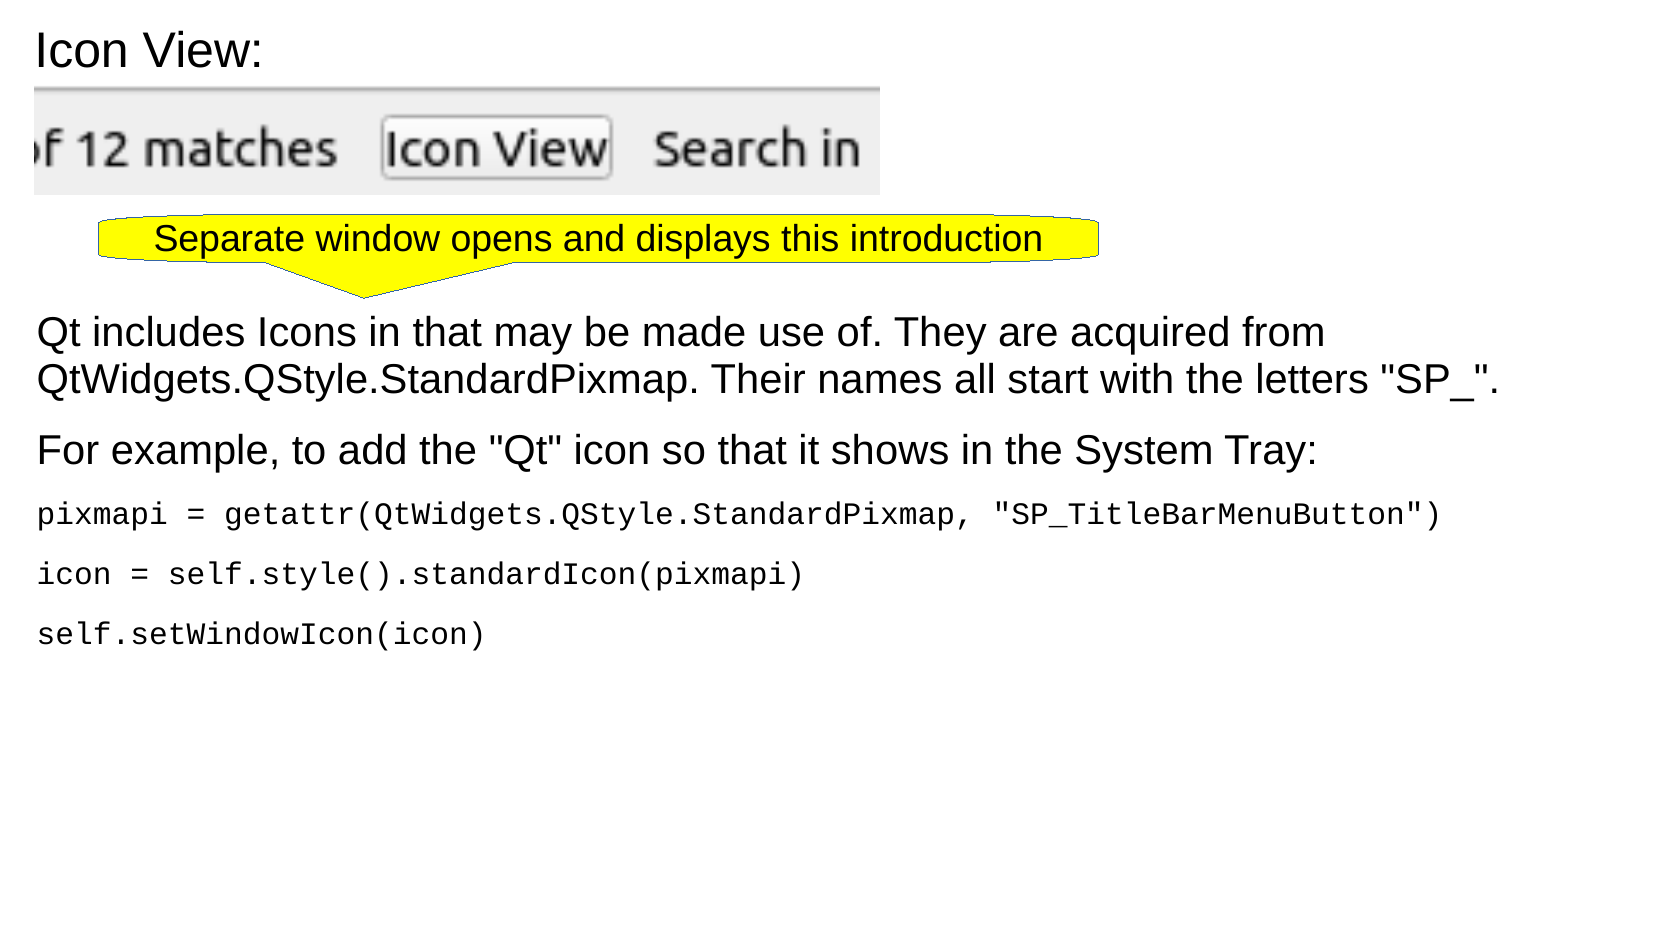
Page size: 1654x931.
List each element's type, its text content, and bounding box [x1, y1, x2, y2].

text_box Qt includes Icons in that may be made use of. They are acquired from QtWidgets.QStyle.StandardPixmap. Their names all start with the letters "SP_". For example, to add the "Qt" icon so that it shows in the System Tray: pixmapi = getattr(QtWidgets.QStyle.StandardPixmap, "SP_TitleBarMenuButton") icon = self.style().standardIcon(pixmapi) self.setWindowIcon(icon) [21, 301, 1541, 904]
text_box Icon View: [34, 21, 1372, 86]
picture [34, 85, 880, 195]
text_box Separate window opens and displays this introduction [98, 214, 1099, 299]
